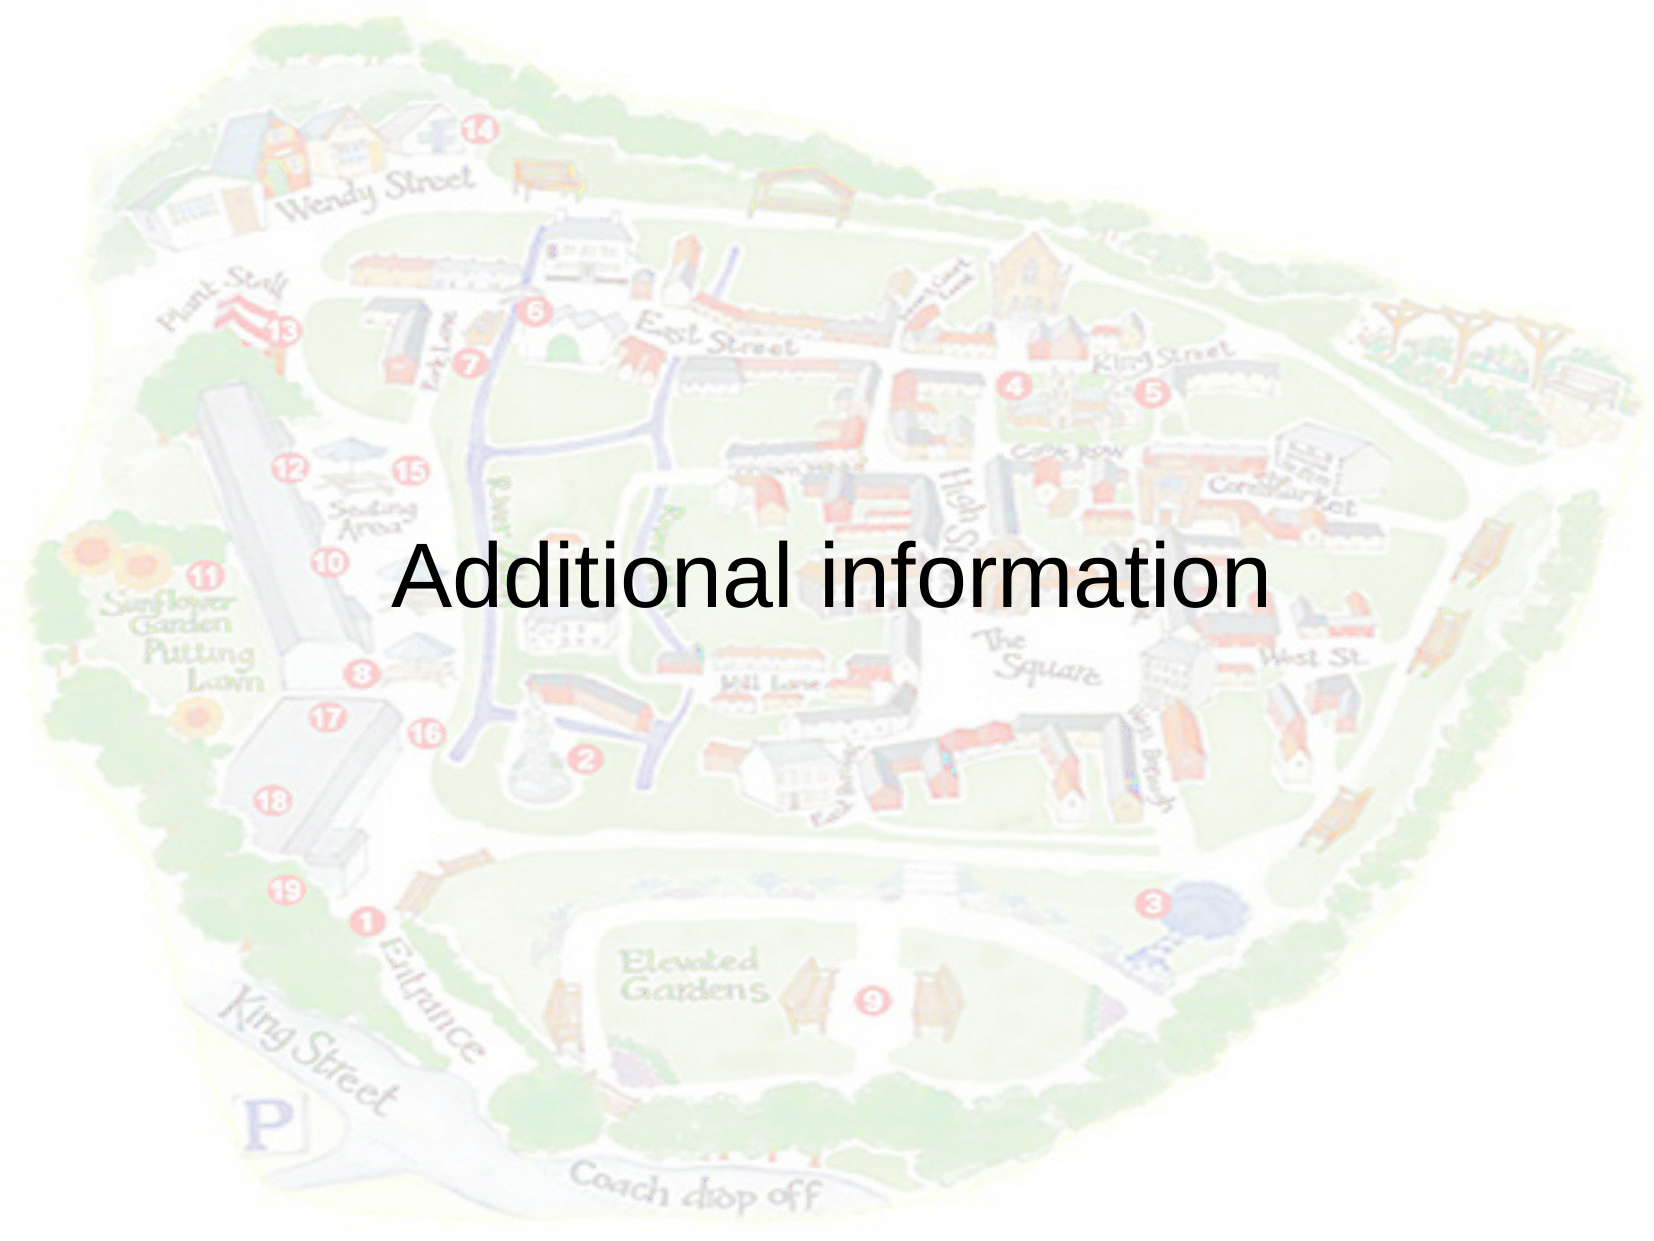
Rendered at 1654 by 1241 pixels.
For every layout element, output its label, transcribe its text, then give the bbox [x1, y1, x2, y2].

picture [0, 0, 1654, 1241]
title Additional information [88, 472, 1577, 680]
